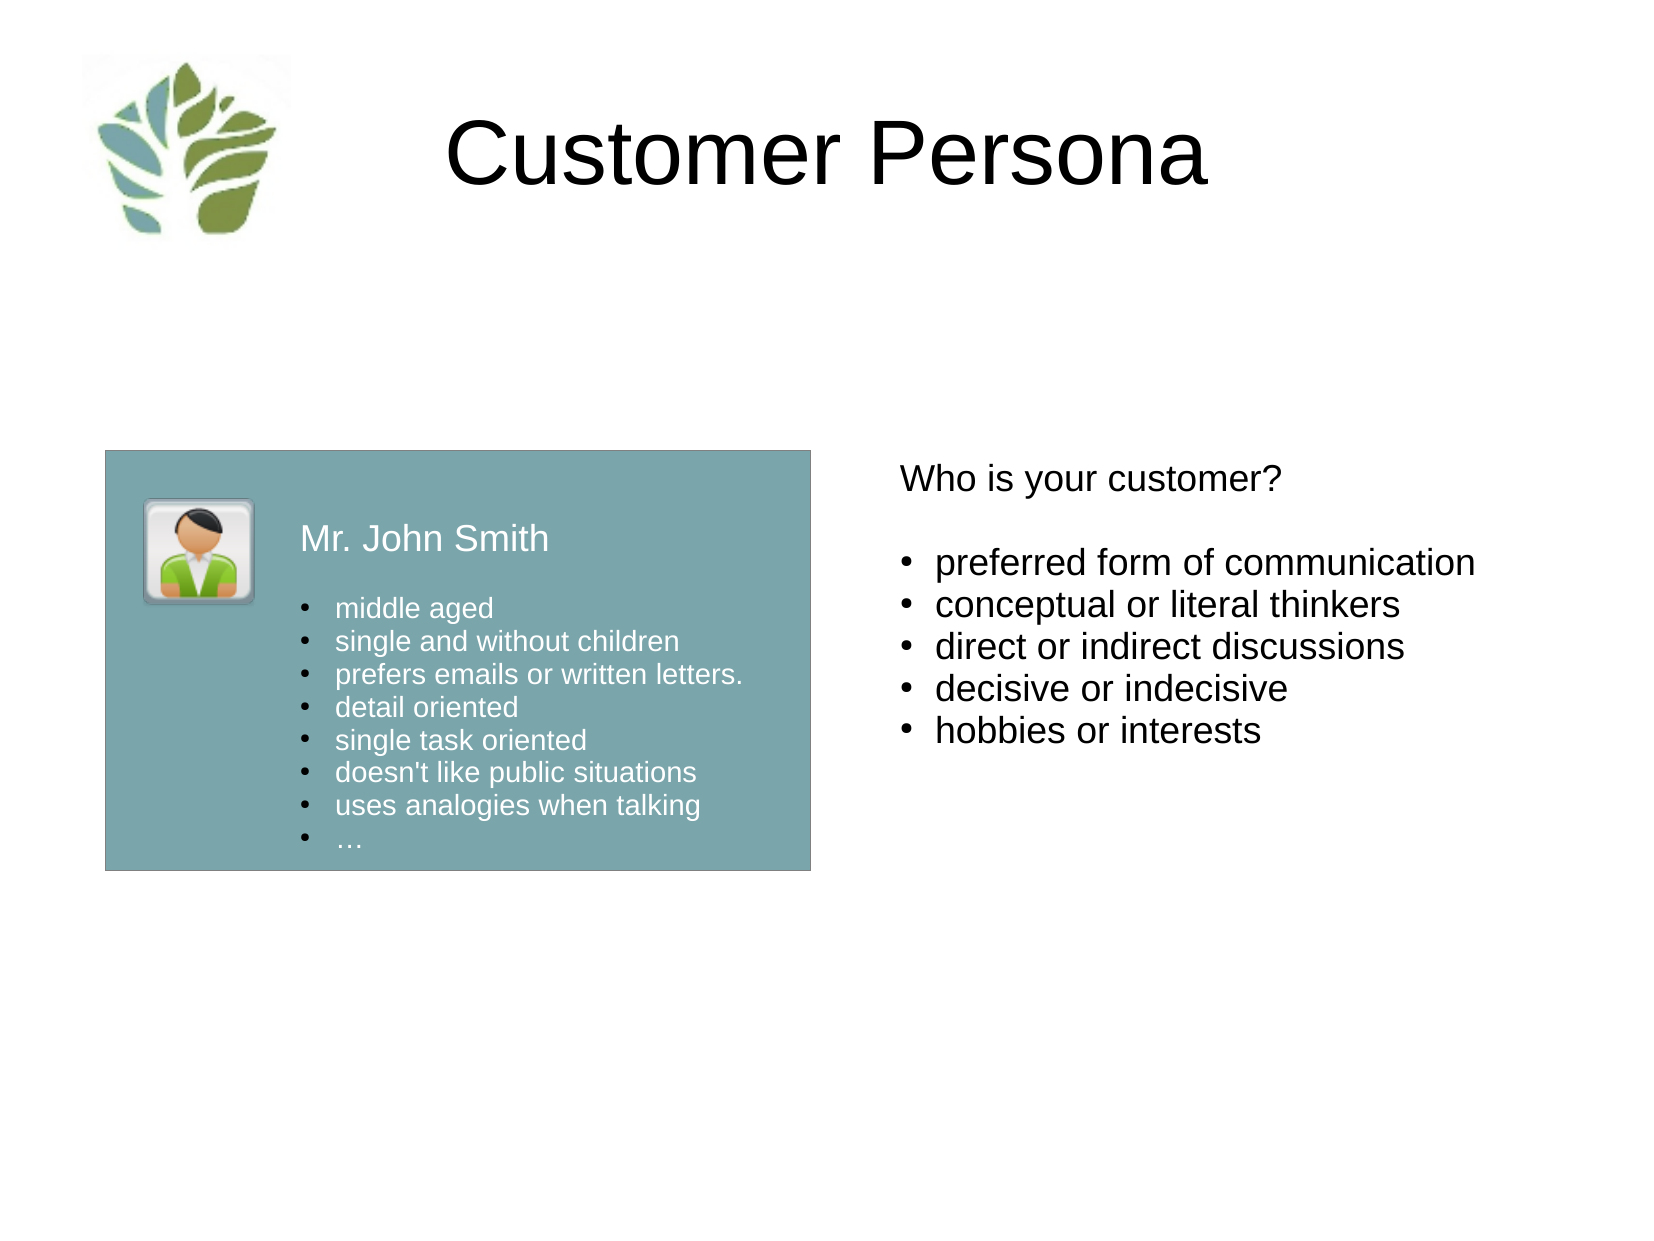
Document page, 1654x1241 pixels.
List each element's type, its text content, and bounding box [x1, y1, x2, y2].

title Customer Persona [291, 49, 1571, 257]
text_box middle aged single and without children prefers emails or written letters. detail oriented single task oriented doesn't like public situations uses analogies when talking … [285, 585, 766, 863]
text_box Who is your customer? preferred form of communication conceptual or literal thinkers direct or indirect discussions decisive or indecisive hobbies or interests [885, 450, 1546, 760]
text_box [105, 450, 811, 871]
text_box Mr. John Smith [285, 510, 721, 567]
picture [82, 49, 291, 258]
picture [142, 494, 256, 608]
